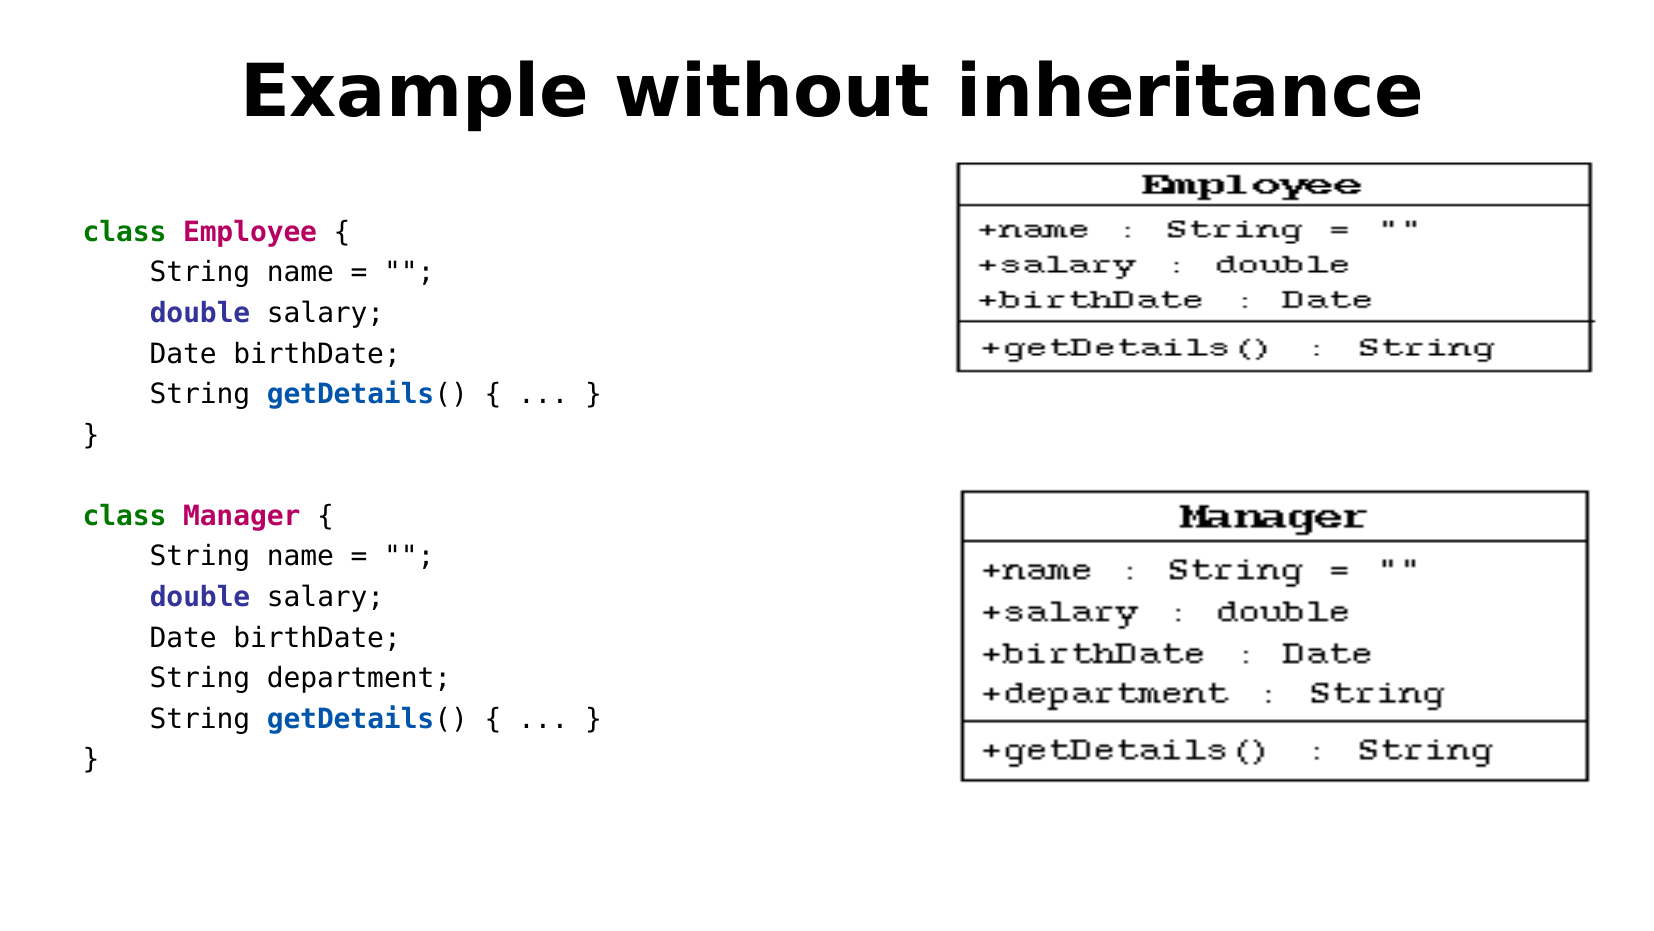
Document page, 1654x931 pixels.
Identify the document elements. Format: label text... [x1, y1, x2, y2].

picture [933, 469, 1619, 807]
title Example without inheritance [23, 6, 1642, 177]
picture [935, 132, 1619, 410]
list class Employee { String name = ""; double salary; Date birthDate; String getDetails() { ... } } class Manager { String name = ""; double salary; Date birthDate; String department; String getDetails() { ... } } [82, 207, 1538, 862]
